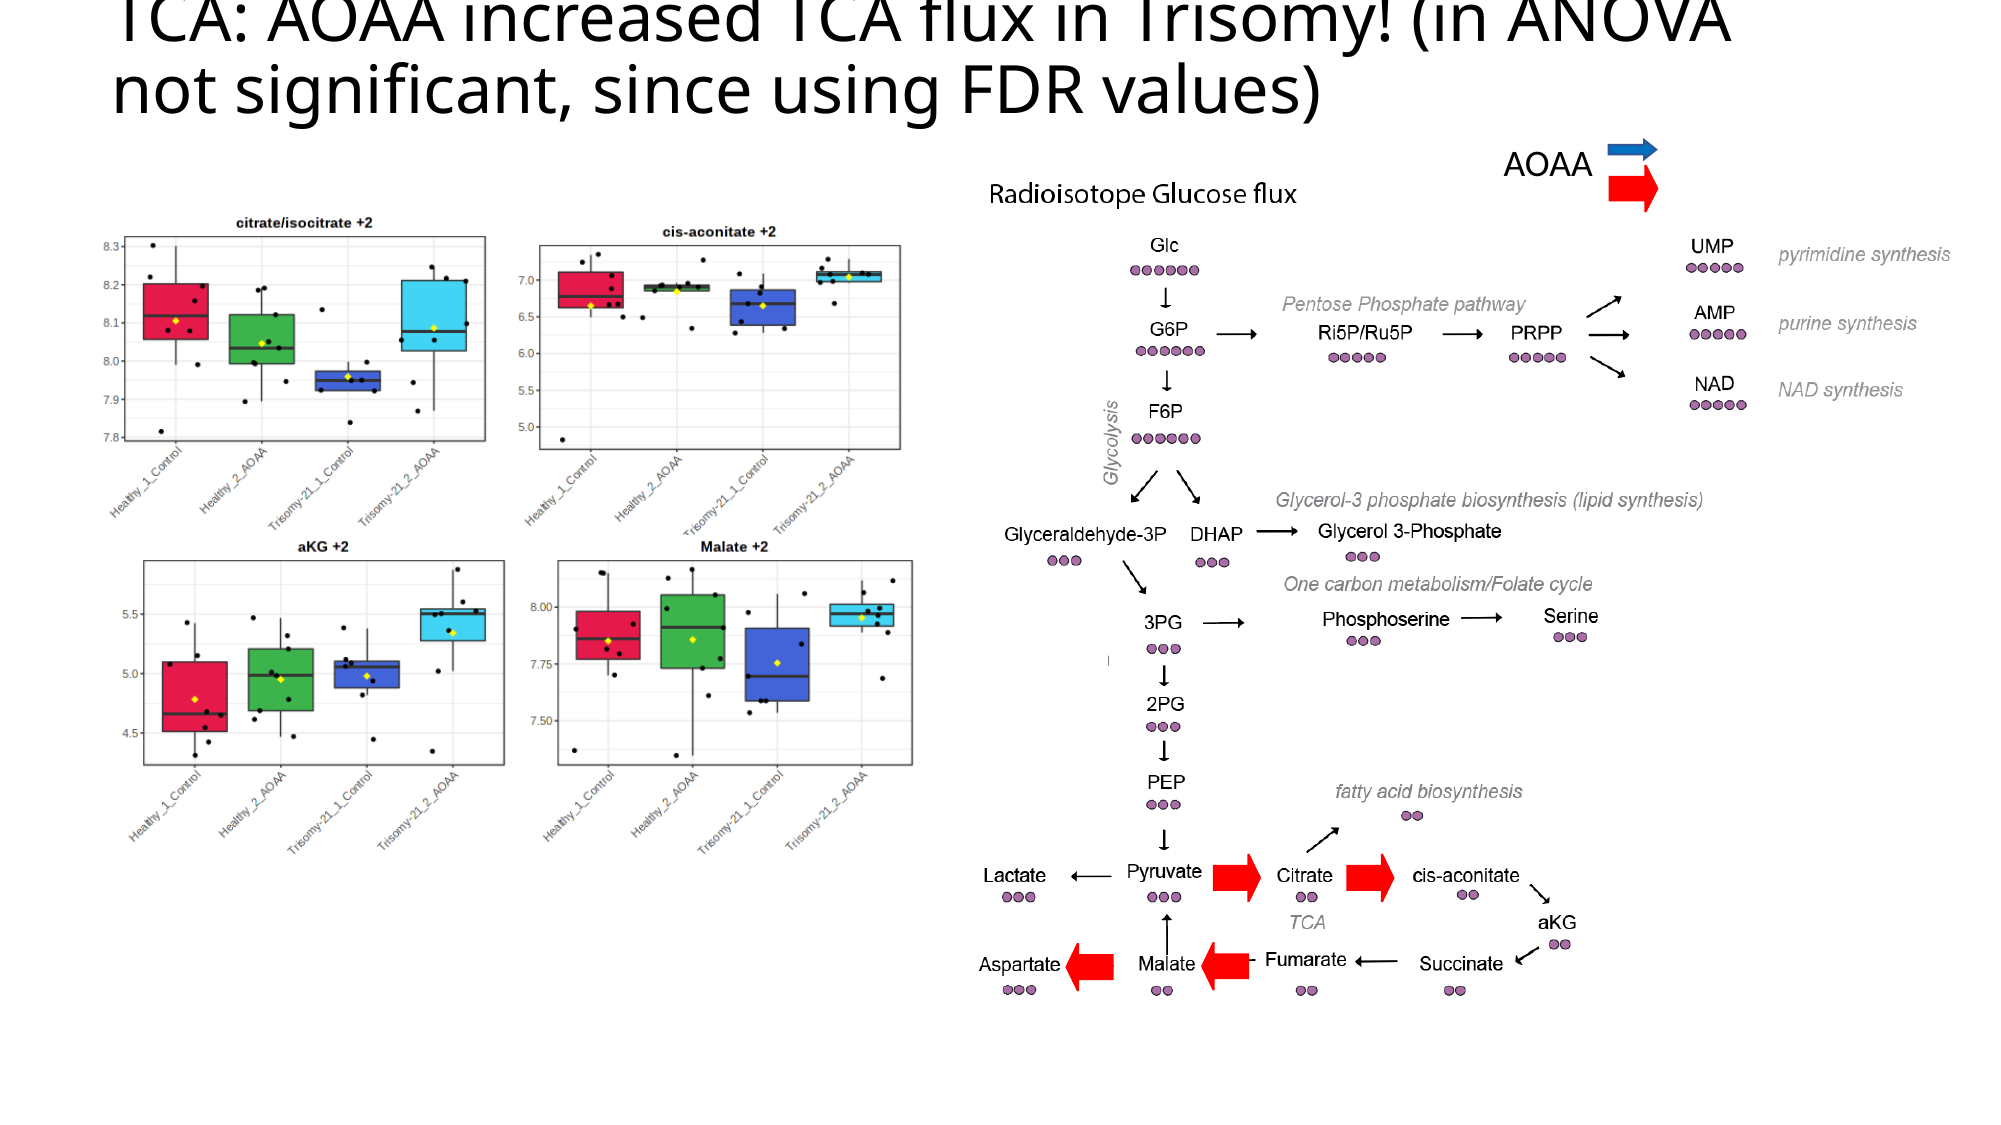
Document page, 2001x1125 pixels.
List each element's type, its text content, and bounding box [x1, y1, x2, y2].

text_box AOAA [1488, 131, 1608, 192]
text_box [1609, 165, 1658, 213]
title TCA: AOAA increased TCA flux in Trisomy! (in ANOVA not significant, since using FDR values) [96, 0, 1822, 195]
picture [96, 211, 920, 874]
text_box [1213, 854, 1260, 902]
text_box [1347, 854, 1394, 902]
text_box [1202, 942, 1249, 991]
text_box [1608, 140, 1657, 160]
picture [951, 160, 2000, 1034]
text_box [1066, 943, 1113, 991]
